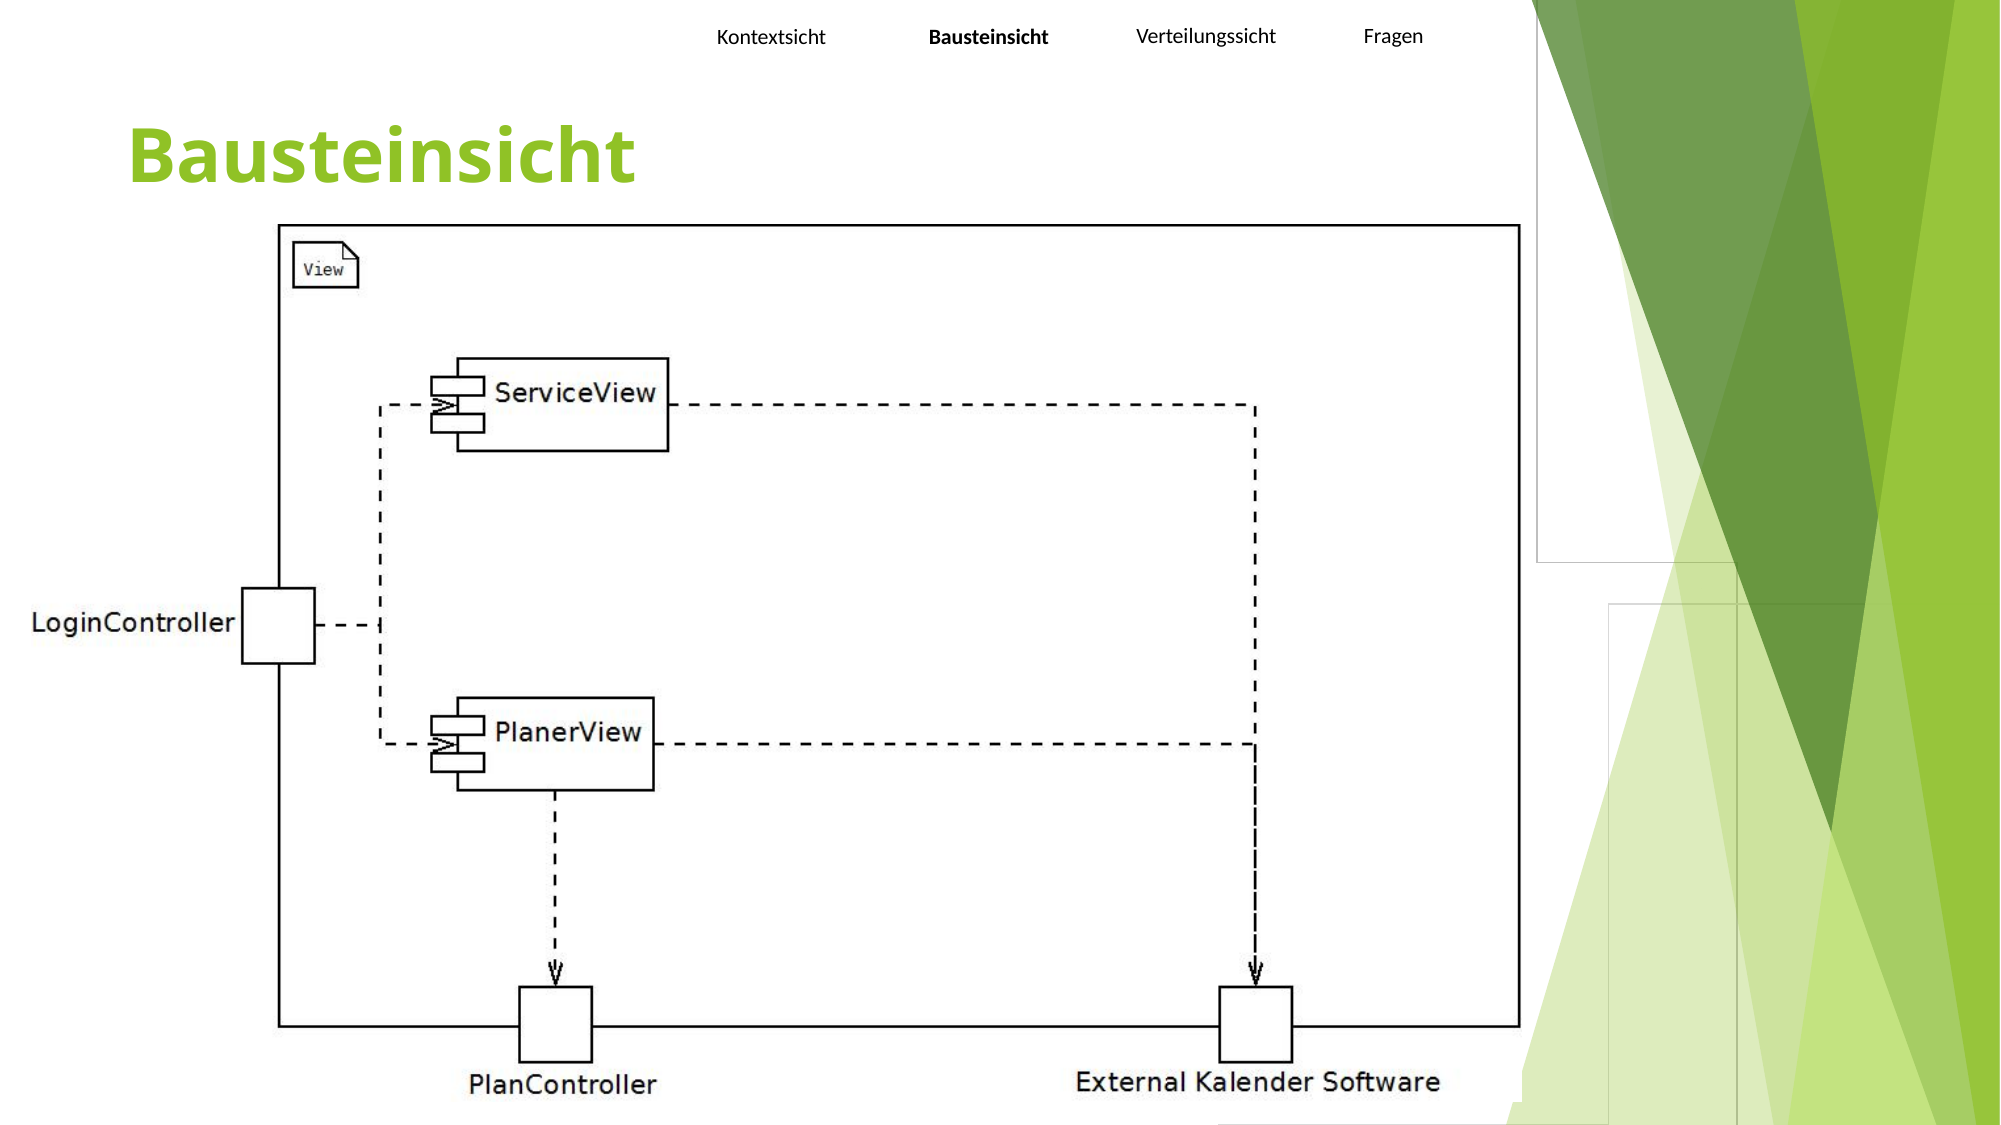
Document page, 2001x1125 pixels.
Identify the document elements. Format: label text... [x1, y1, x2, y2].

picture [31, 224, 1522, 1102]
text_box Fragen [1349, 14, 1577, 56]
title Bausteinsicht [111, 99, 1522, 224]
text_box Verteilungssicht [1121, 14, 1349, 56]
text_box Kontextsicht [702, 15, 931, 57]
text_box Bausteinsicht [914, 14, 1121, 56]
